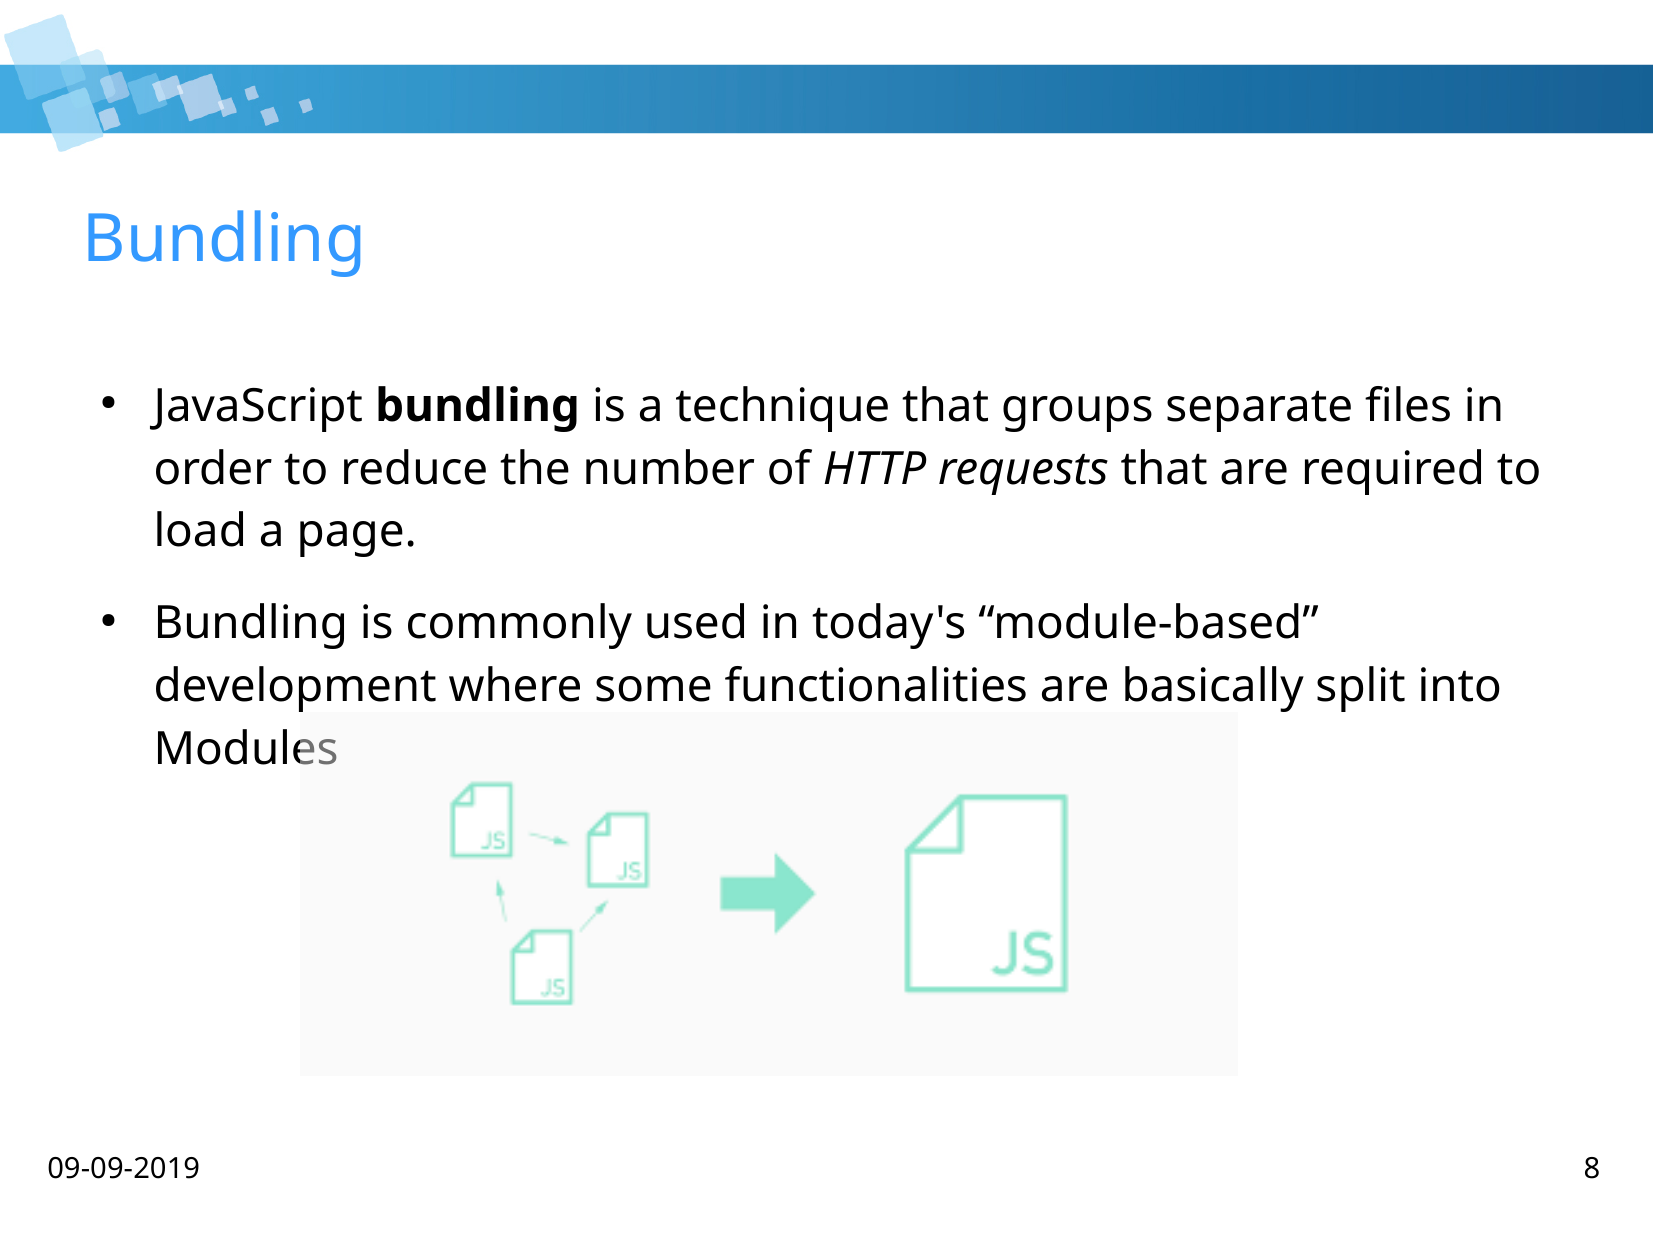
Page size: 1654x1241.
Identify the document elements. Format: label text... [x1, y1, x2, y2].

list JavaScript bundling is a technique that groups separate files in order to reduce the number of HTTP requests that are required to load a page. Bundling is commonly used in today's “module-based” development where some functionalities are basically split into Modules [82, 372, 1571, 1093]
title Bundling [82, 132, 1571, 340]
picture [0, 0, 1653, 1238]
